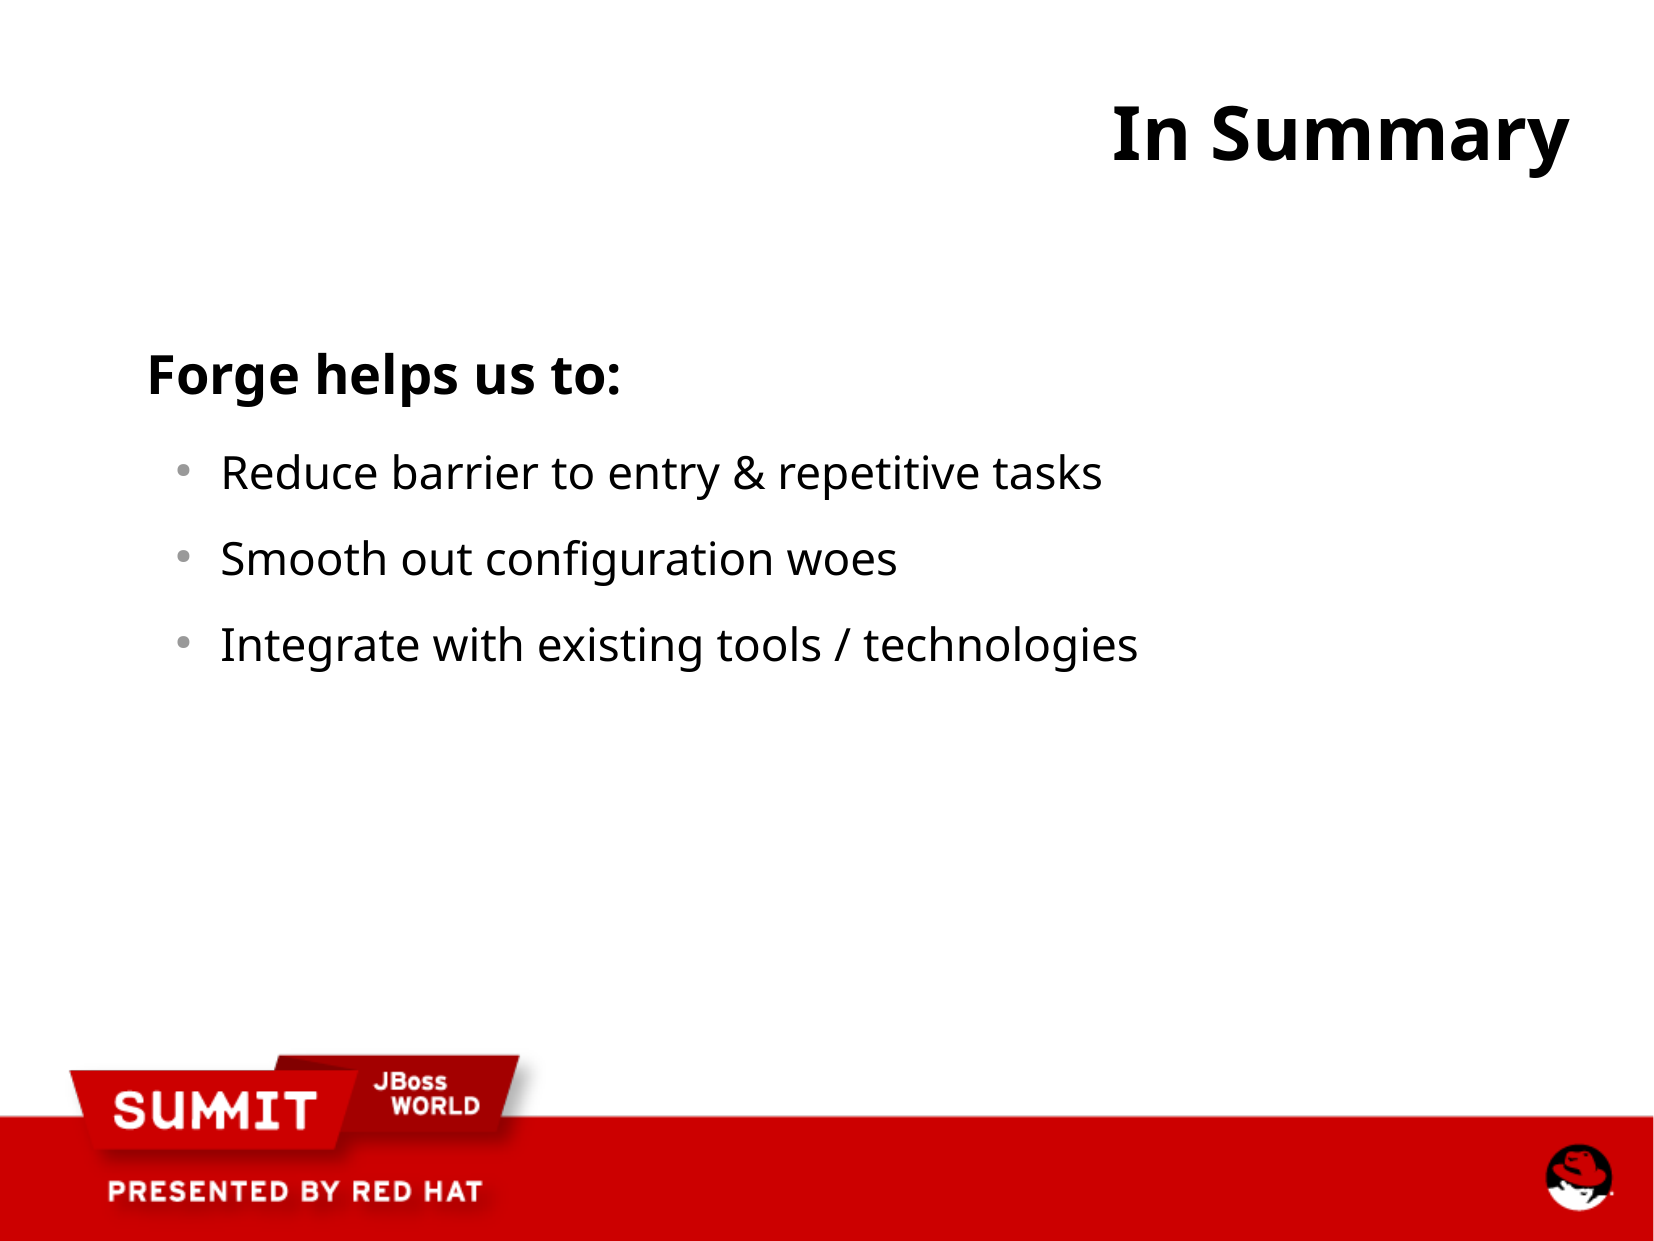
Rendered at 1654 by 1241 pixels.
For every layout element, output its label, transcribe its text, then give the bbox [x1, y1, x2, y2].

list Forge helps us to: Reduce barrier to entry & repetitive tasks Smooth out configuration woes Integrate with existing tools / technologies [86, 244, 1576, 1039]
title In Summary [82, 45, 1571, 218]
picture [0, 1043, 1654, 1241]
